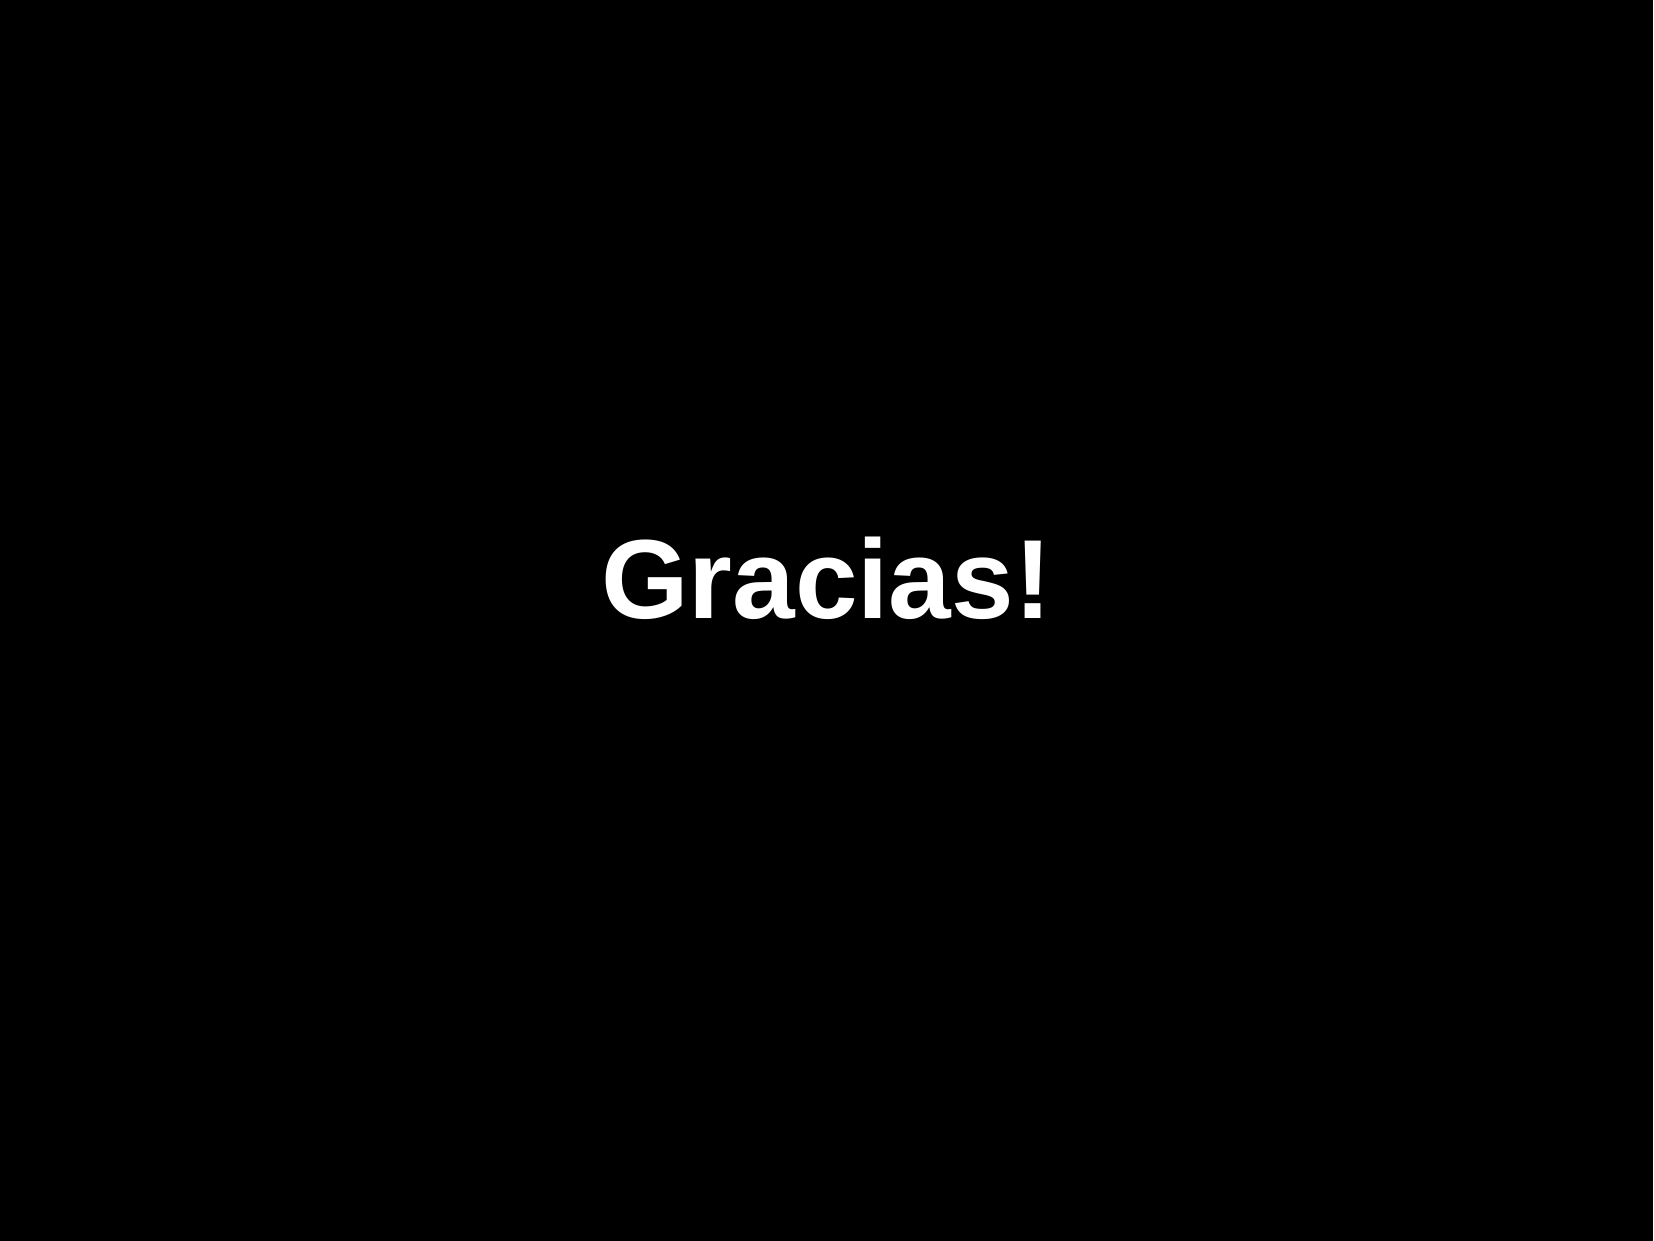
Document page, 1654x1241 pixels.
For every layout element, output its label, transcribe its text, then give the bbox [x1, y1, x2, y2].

subtitle Gracias! [82, 56, 1571, 1102]
